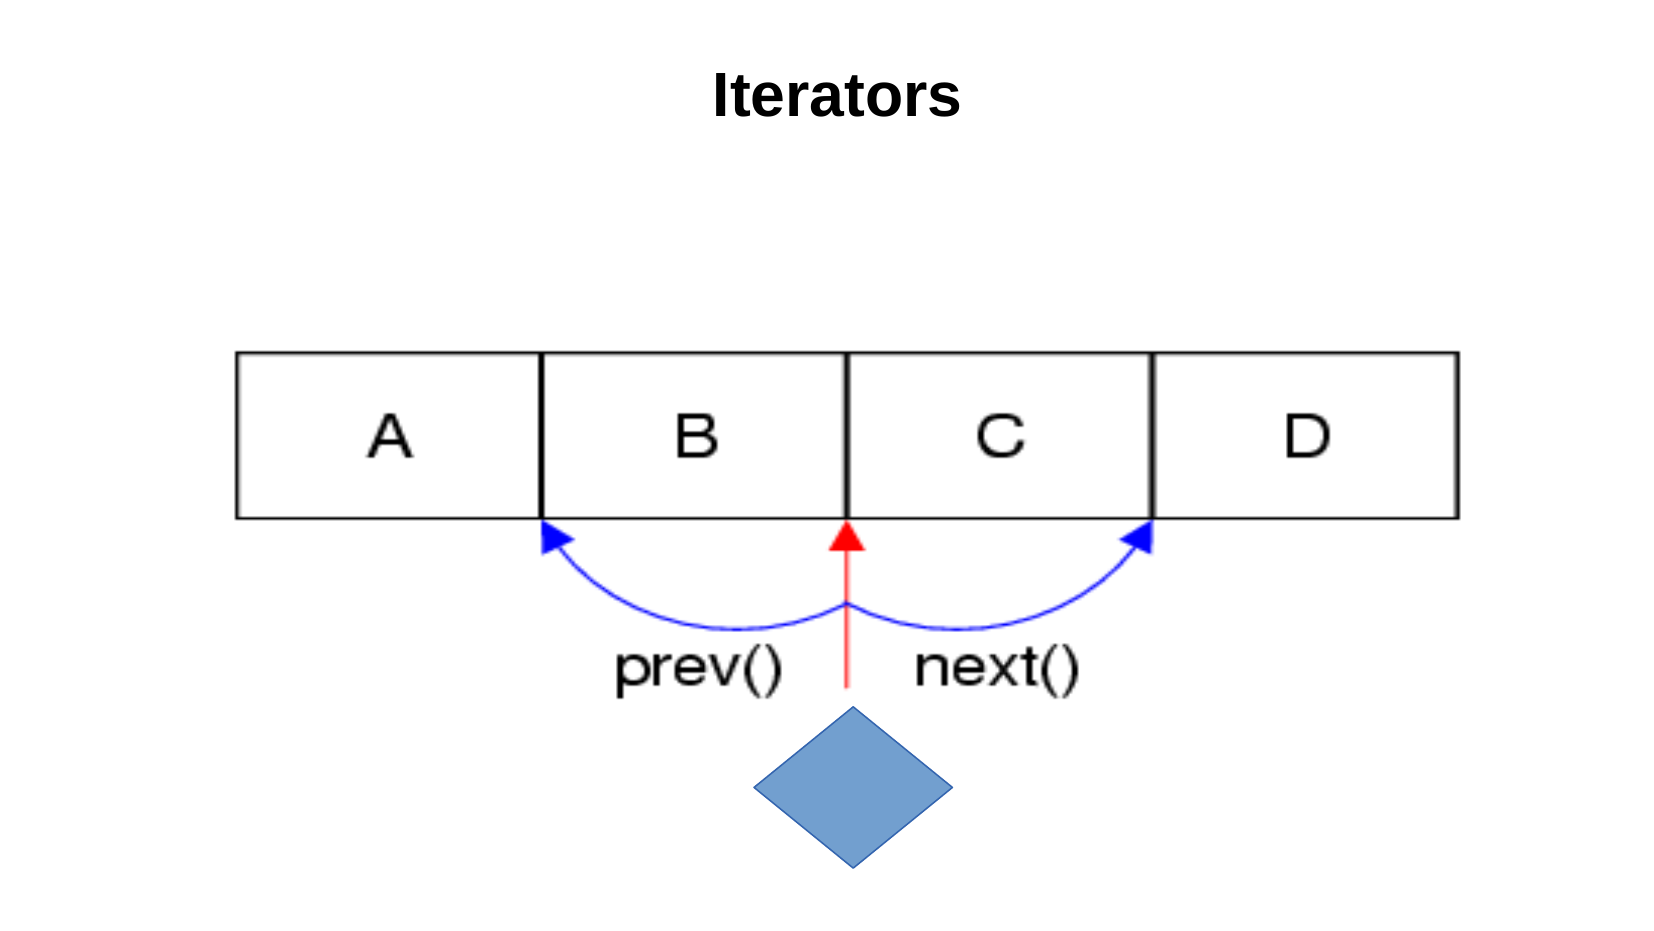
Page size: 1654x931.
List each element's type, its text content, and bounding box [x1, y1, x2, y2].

text_box [754, 706, 953, 869]
title Iterators [82, 36, 1571, 146]
picture [215, 334, 1479, 707]
